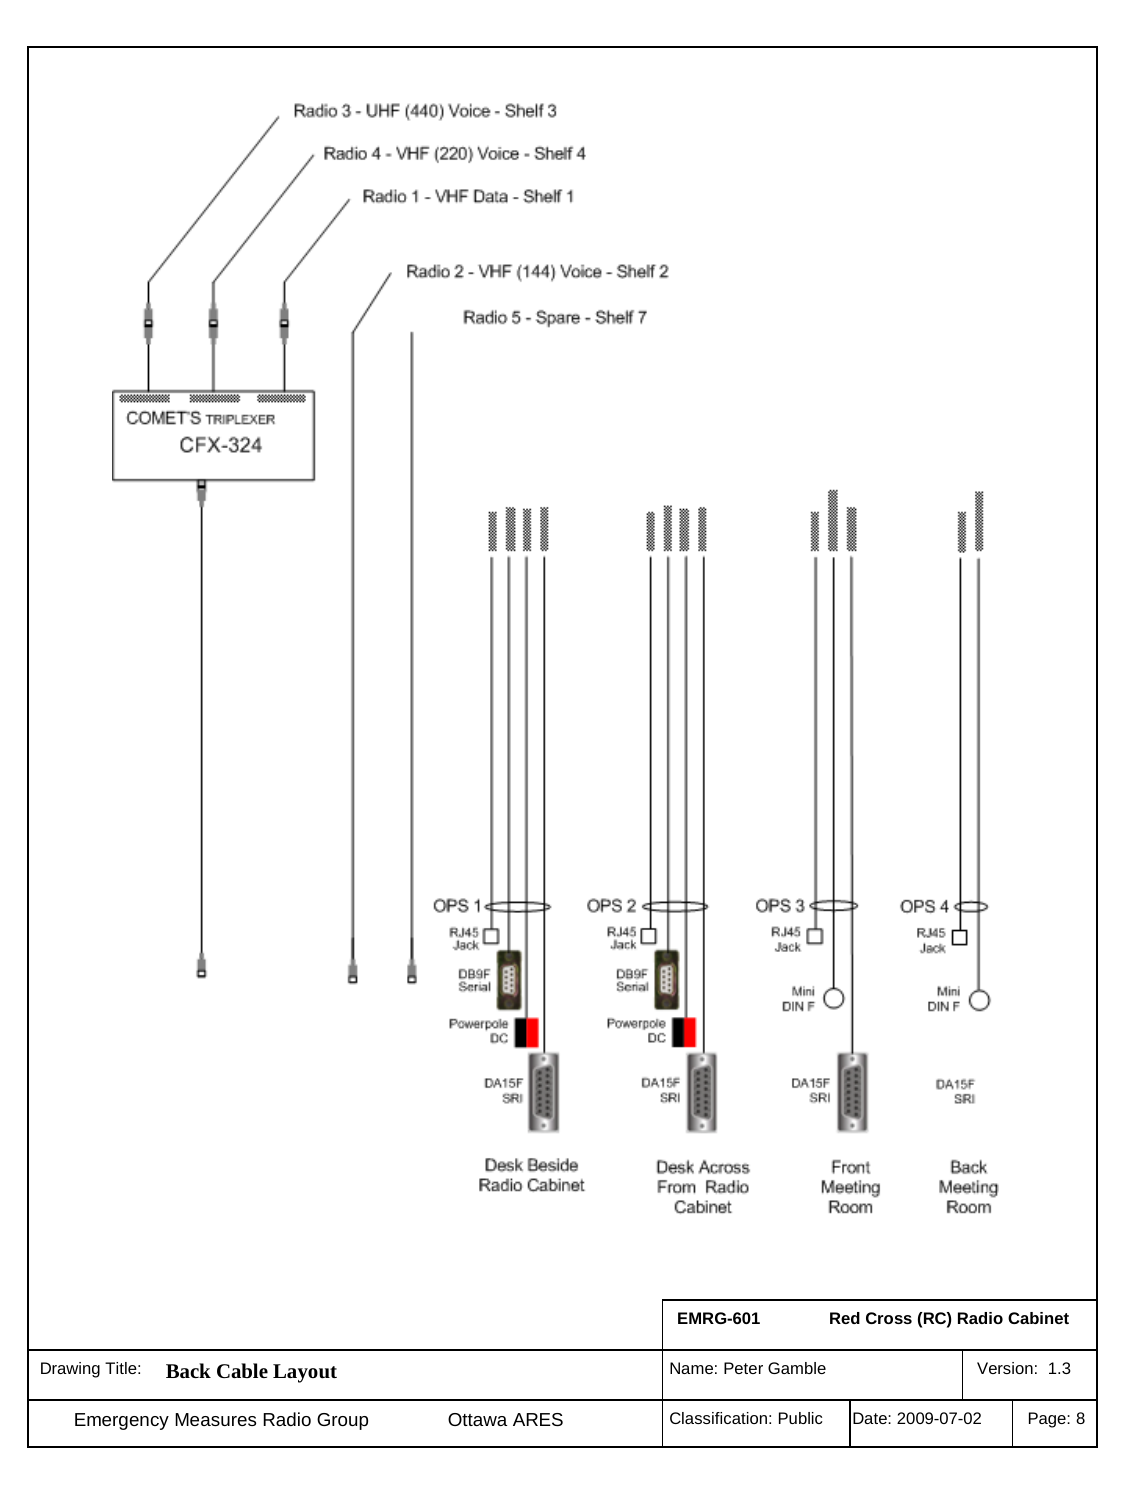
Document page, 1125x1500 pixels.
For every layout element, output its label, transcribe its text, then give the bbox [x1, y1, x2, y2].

text_box Emergency Measures Radio Group Ottawa ARES [37, 1399, 601, 1447]
text_box Page: <number> [999, 1399, 1101, 1447]
text_box Back Cable Layout [151, 1350, 353, 1391]
picture [112, 99, 999, 1218]
